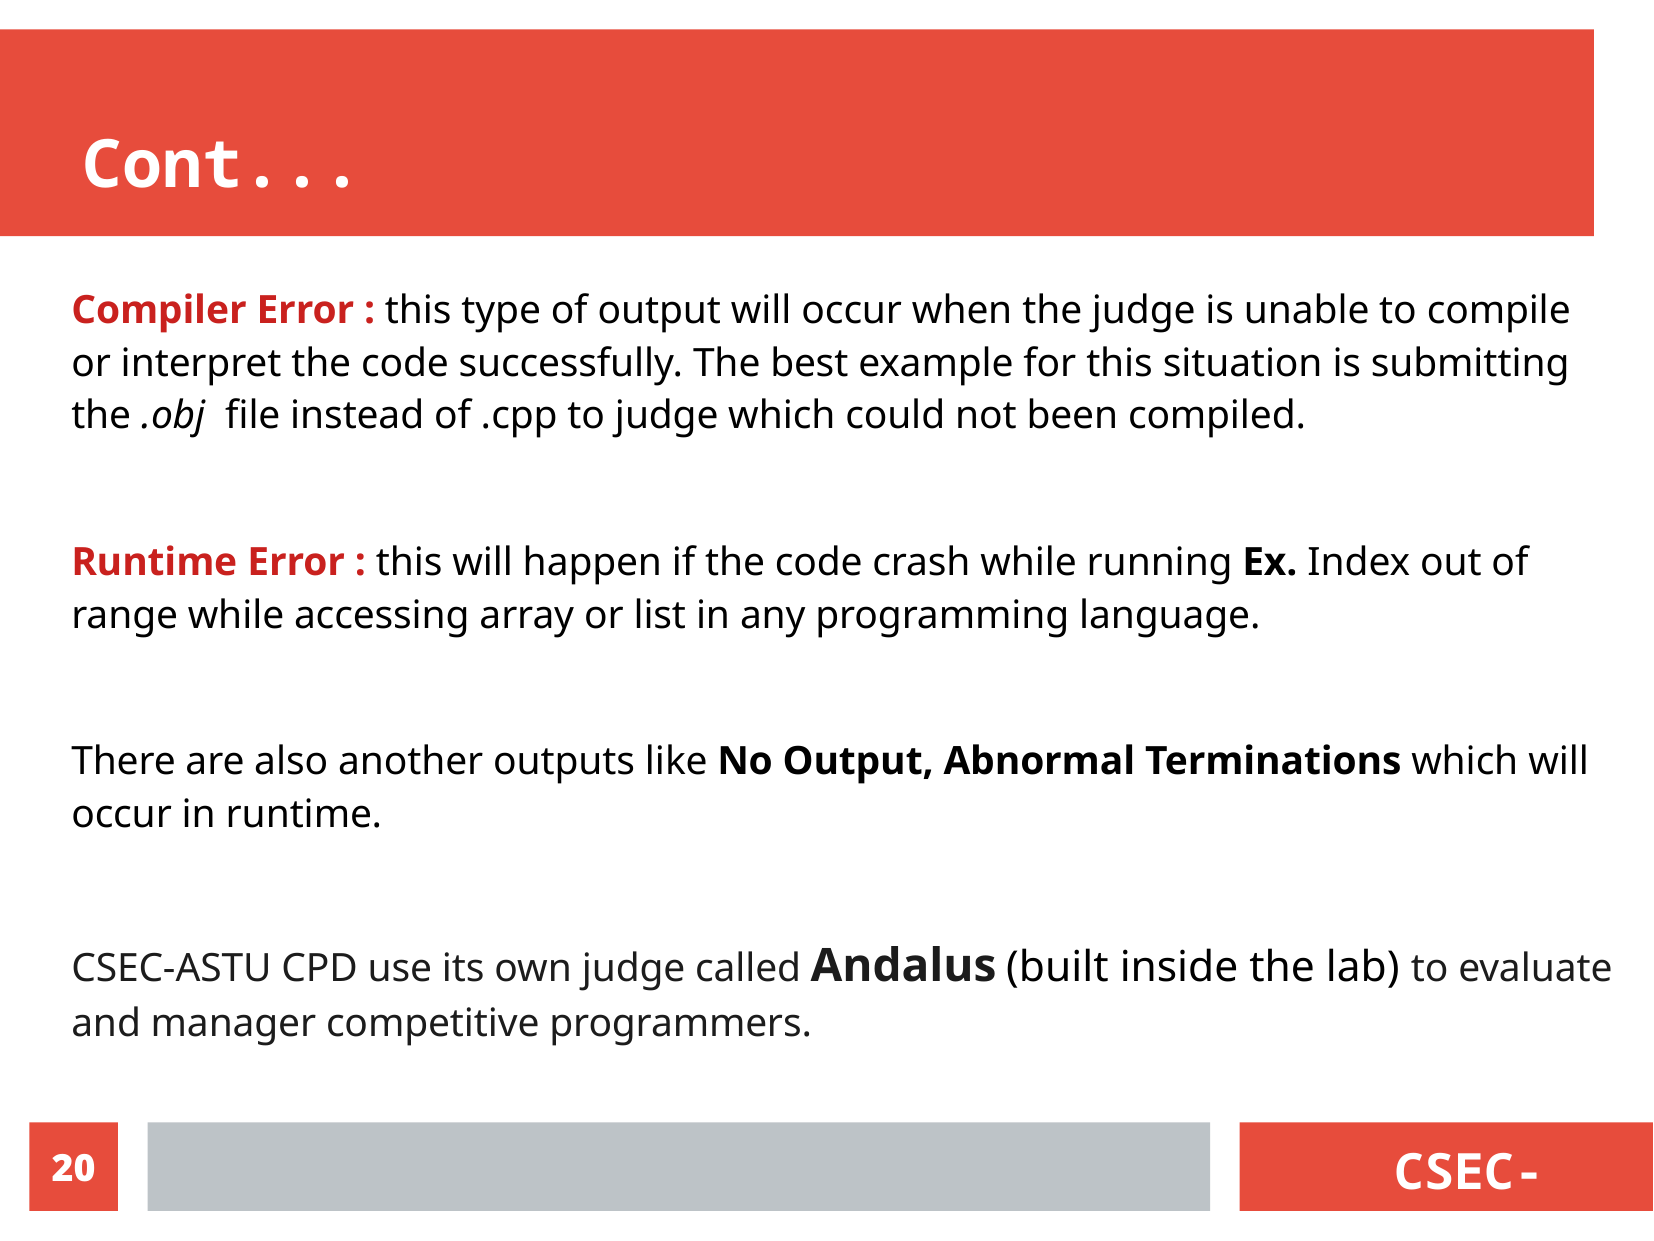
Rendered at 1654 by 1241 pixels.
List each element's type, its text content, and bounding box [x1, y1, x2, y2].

list Compiler Error : this type of output will occur when the judge is unable to compile or interpret the code successfully. The best example for this situation is submitting the .obj file instead of .cpp to judge which could not been compiled. Runtime Error : this will happen if the code crash while running Ex. Index out of range while accessing array or list in any programming language. There are also another outputs like No Output, Abnormal Terminations which will occur in runtime. CSEC-ASTU CPD use its own judge called Andalus (built inside the lab) to evaluate and manager competitive programmers. [71, 281, 1613, 1050]
title Cont... [58, 58, 1594, 207]
text_box CSEC-ASTU [1379, 1128, 1653, 1236]
